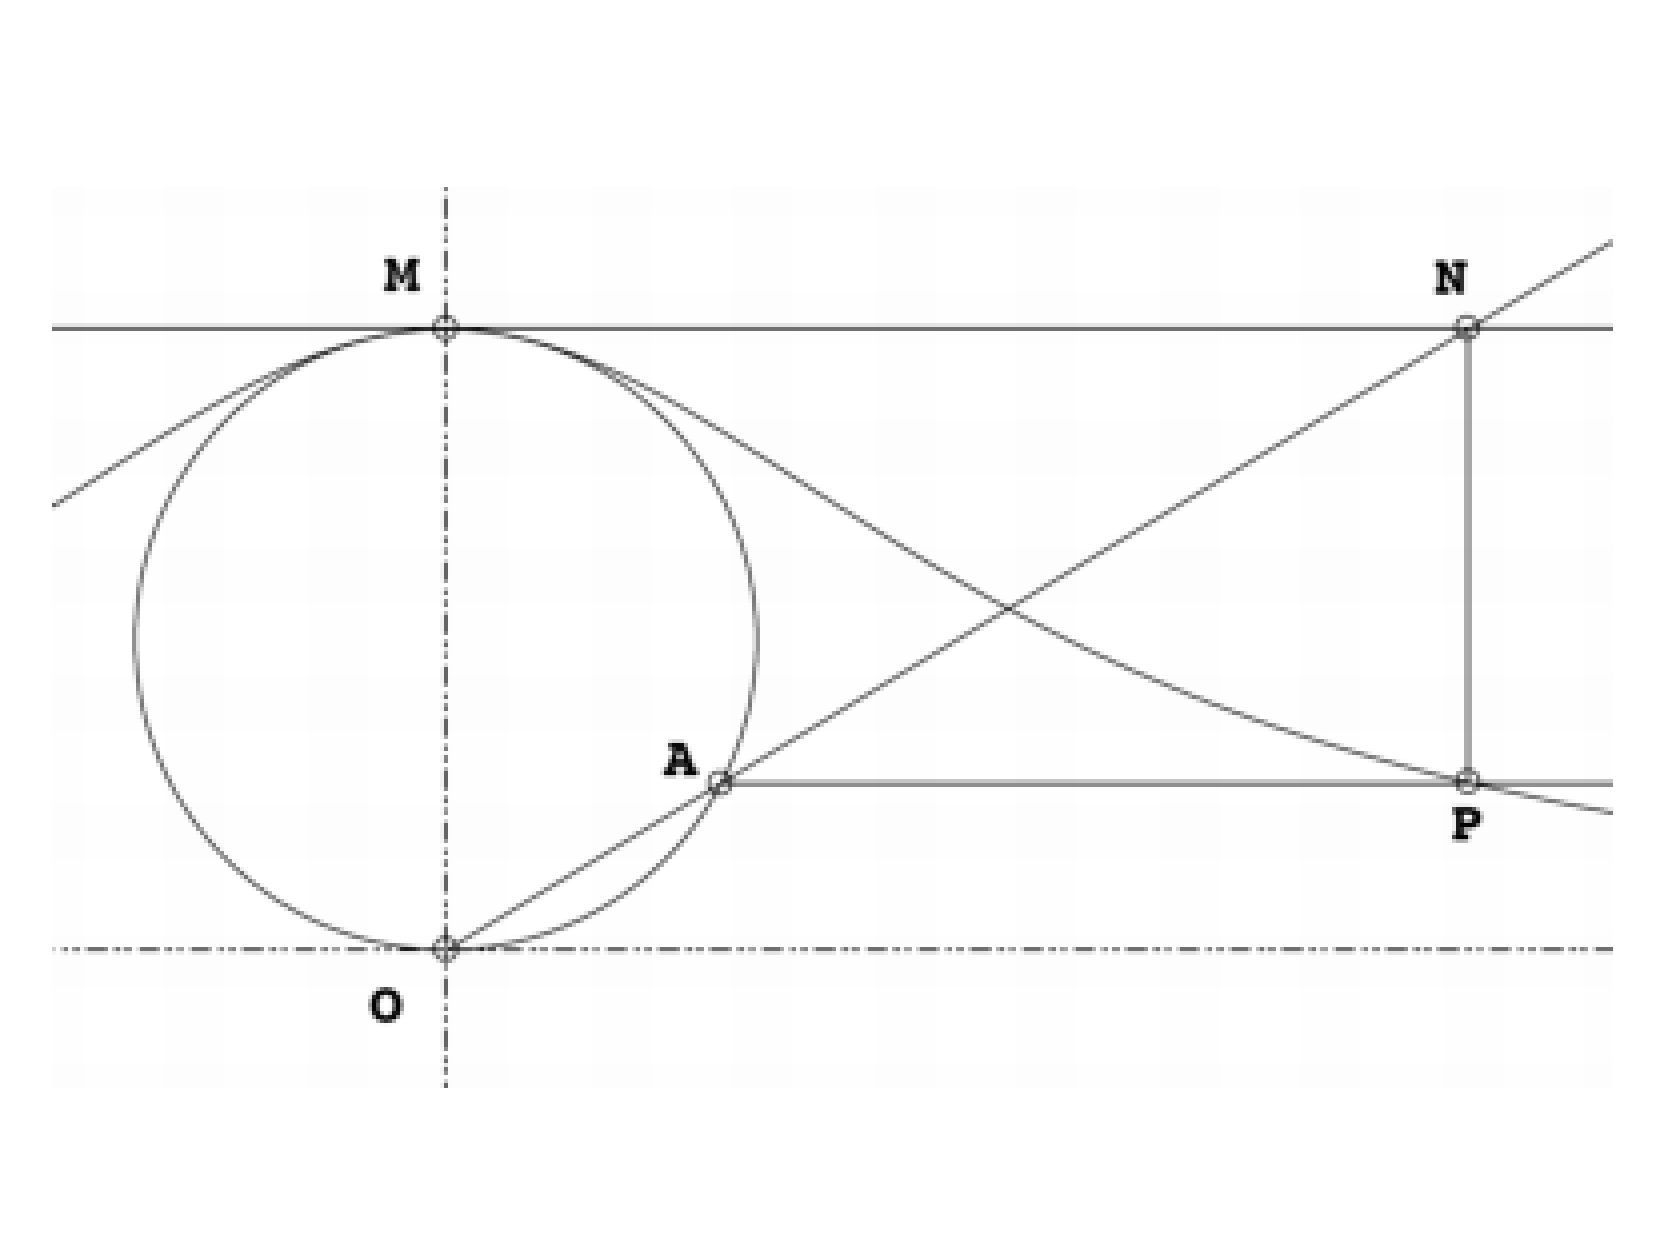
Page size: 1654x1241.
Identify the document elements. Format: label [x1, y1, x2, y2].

picture [52, 187, 1613, 1088]
